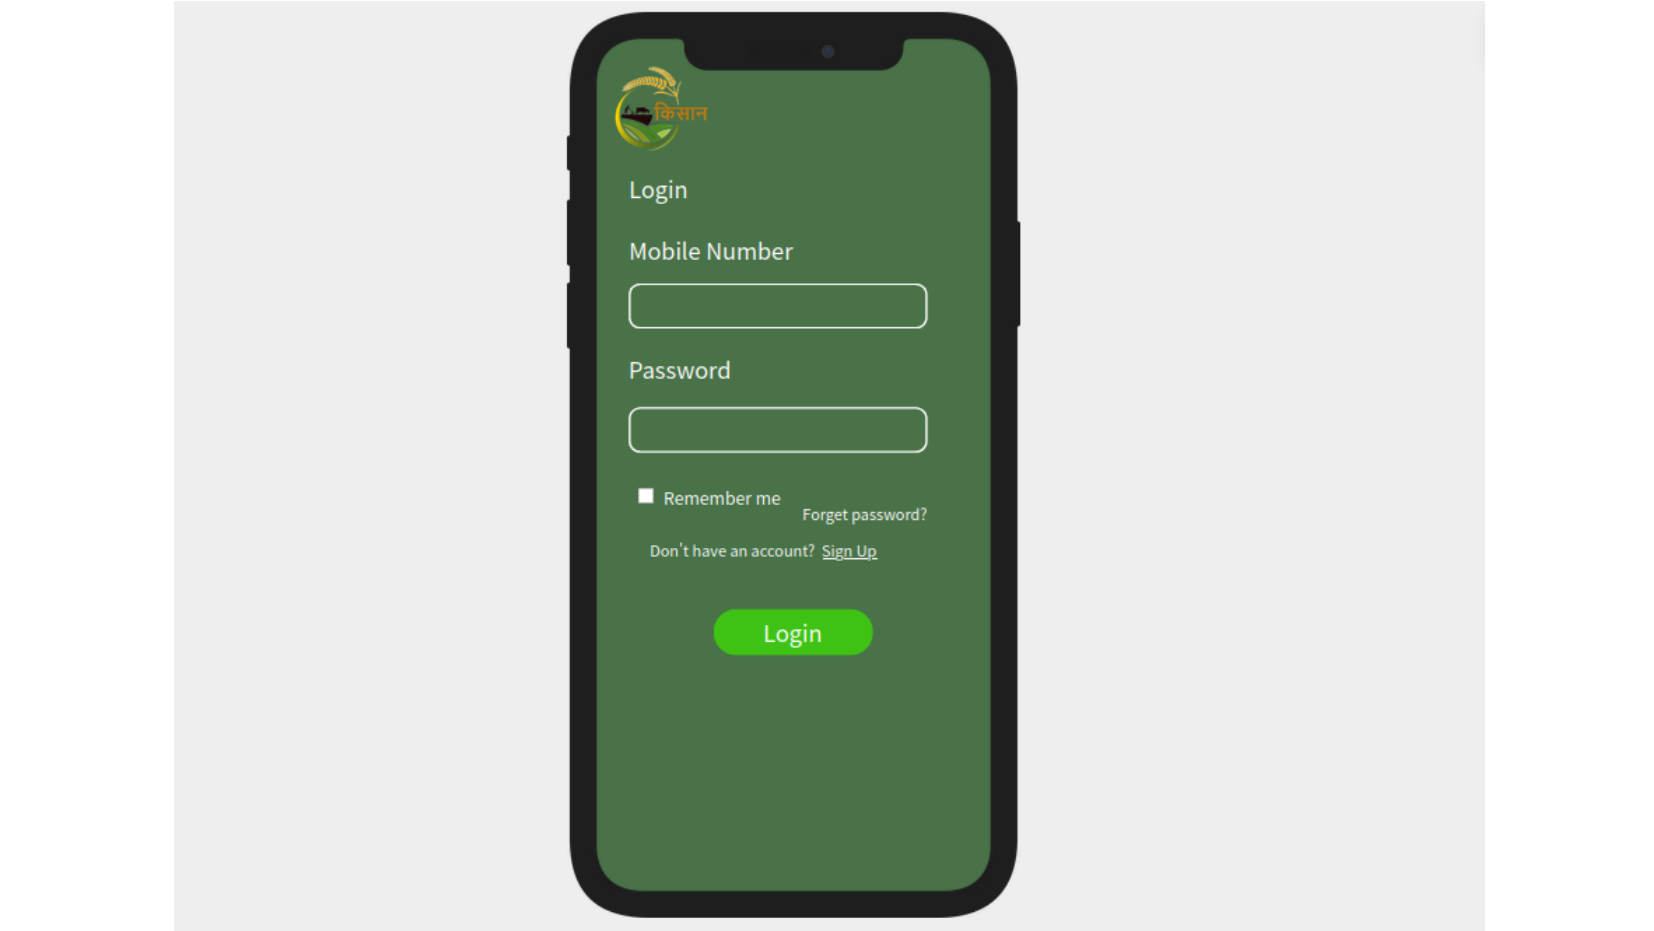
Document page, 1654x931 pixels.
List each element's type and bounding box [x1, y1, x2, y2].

picture [174, 1, 1485, 931]
